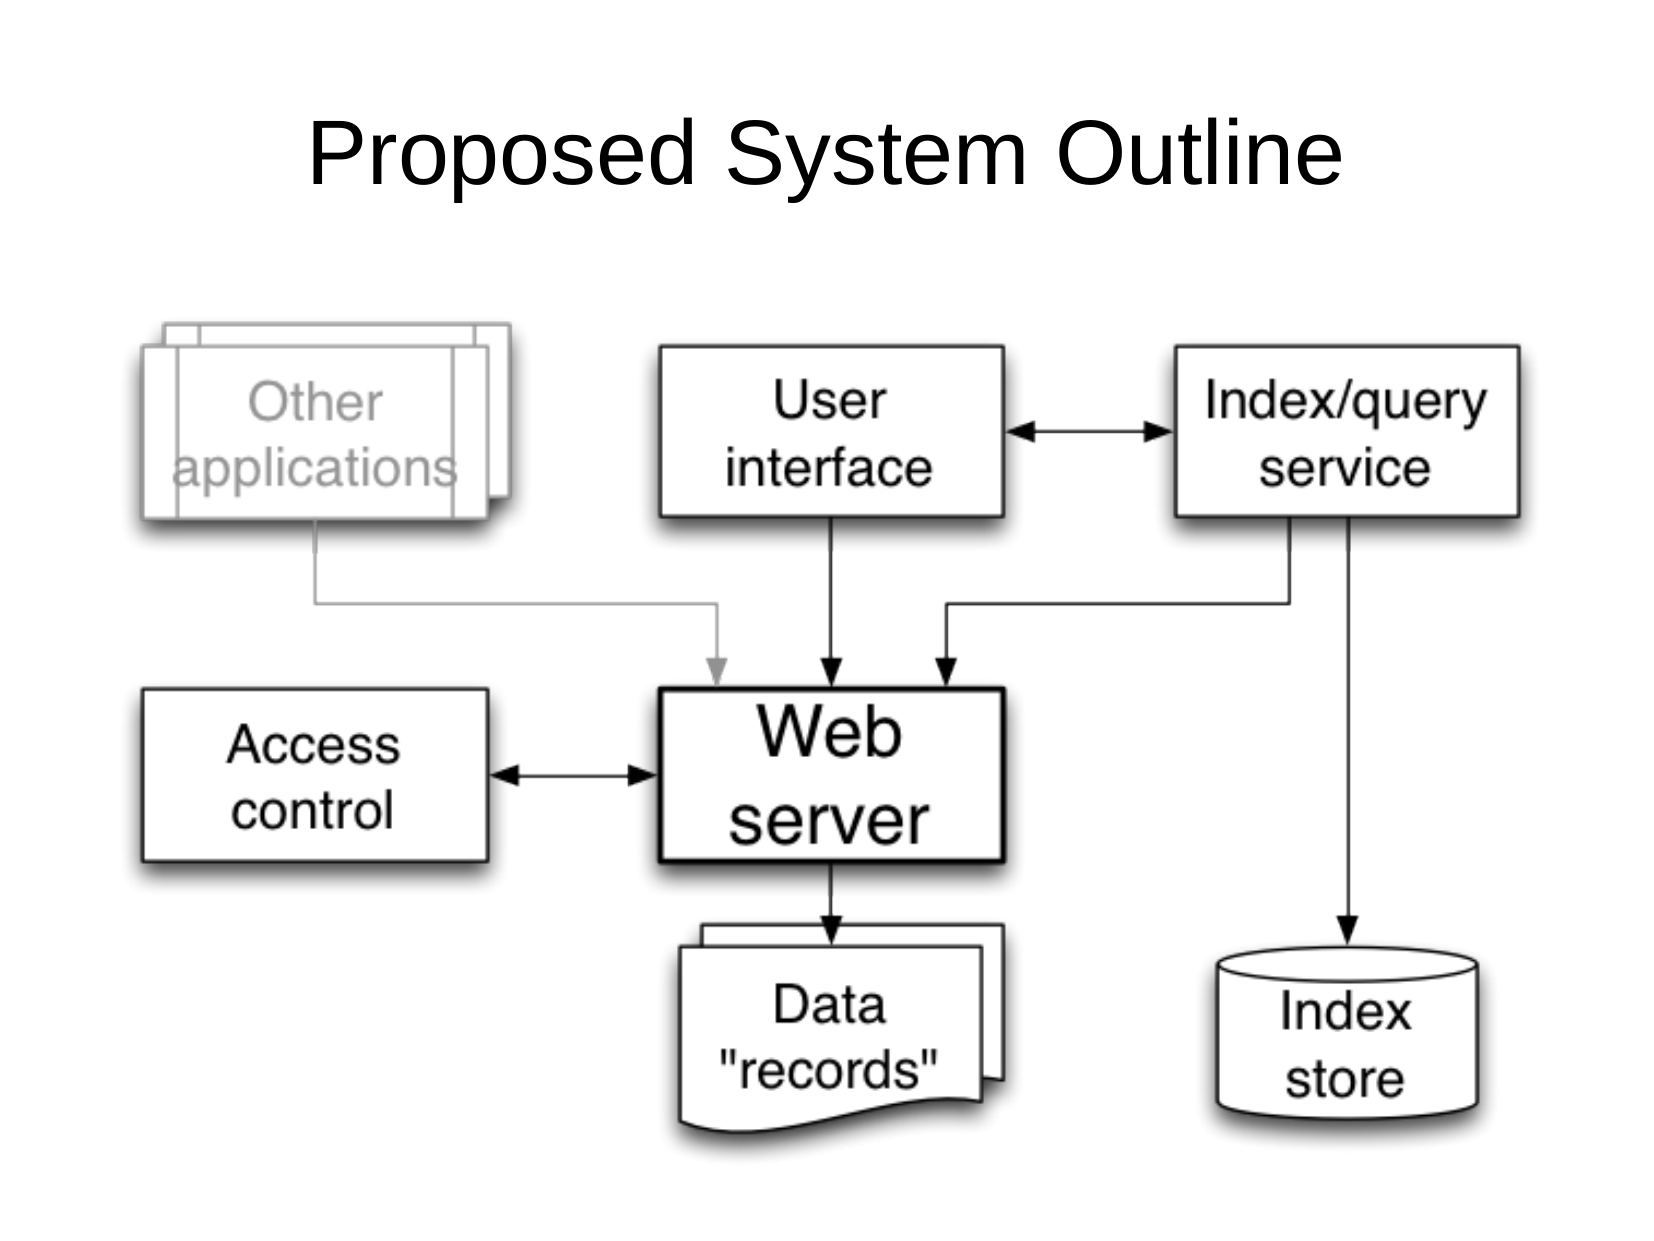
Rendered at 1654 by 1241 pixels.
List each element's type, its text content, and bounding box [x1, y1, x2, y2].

title Proposed System Outline [82, 49, 1571, 257]
picture [108, 303, 1552, 1188]
